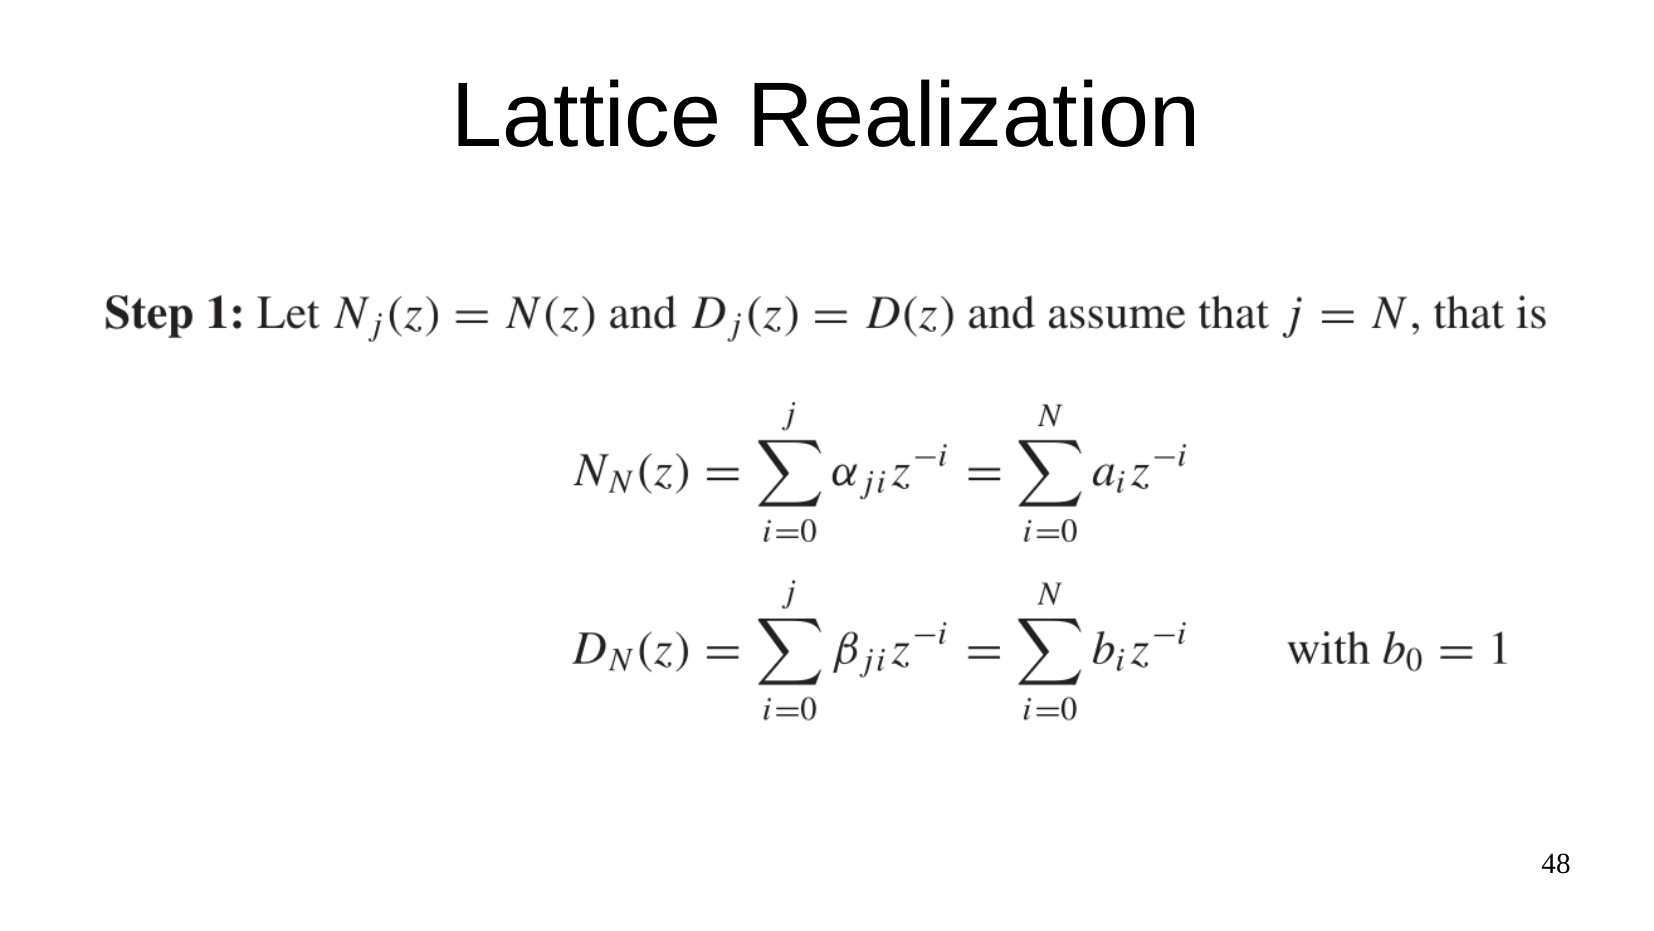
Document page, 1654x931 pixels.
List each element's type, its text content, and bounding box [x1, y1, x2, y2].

picture [97, 279, 1556, 742]
title Lattice Realization [82, 37, 1571, 193]
